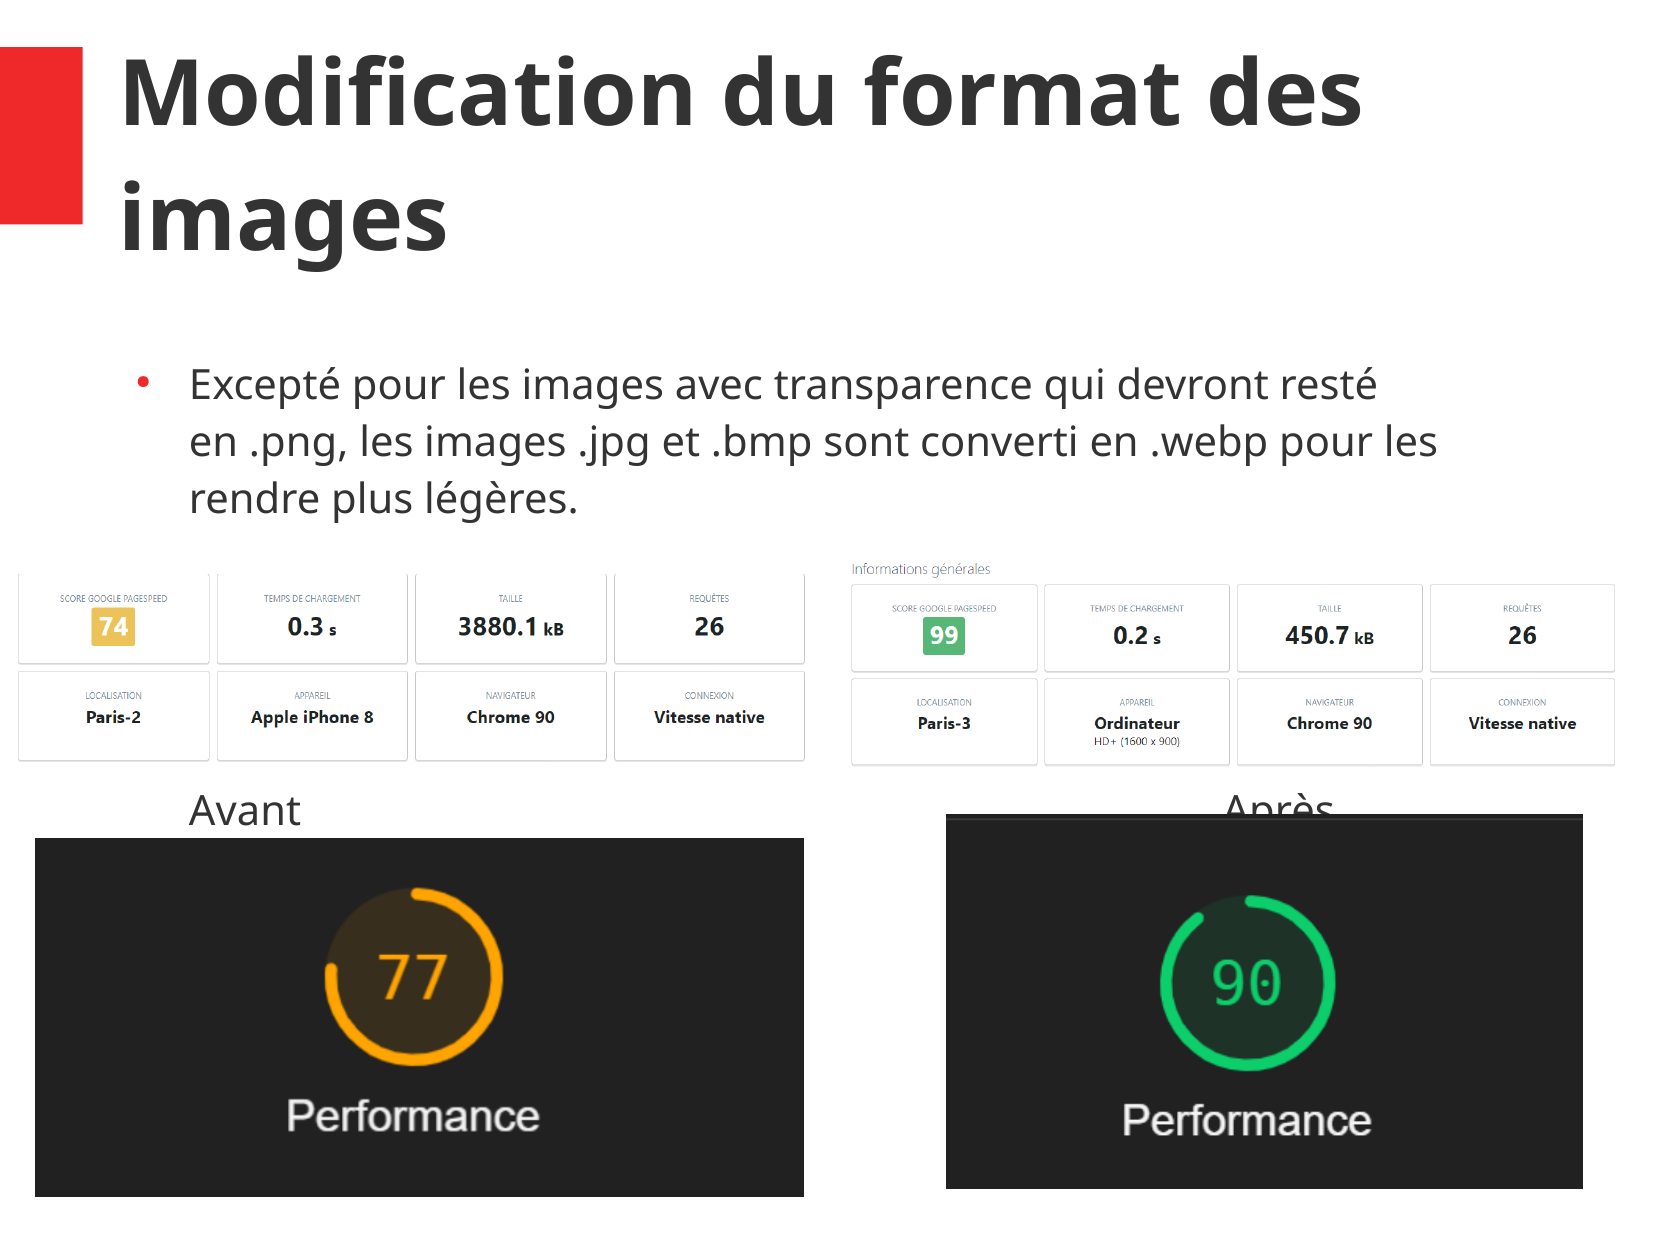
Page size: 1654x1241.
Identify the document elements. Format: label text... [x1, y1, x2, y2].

picture [946, 814, 1583, 1189]
picture [11, 574, 824, 776]
picture [826, 555, 1642, 776]
picture [35, 838, 804, 1197]
title Modification du format des images [118, 27, 1571, 278]
list Excepté pour les images avec transparence qui devront resté en .png, les images .jpg et .bmp sont converti en .webp pour les rendre plus légères. Avant Après [118, 354, 1536, 1074]
